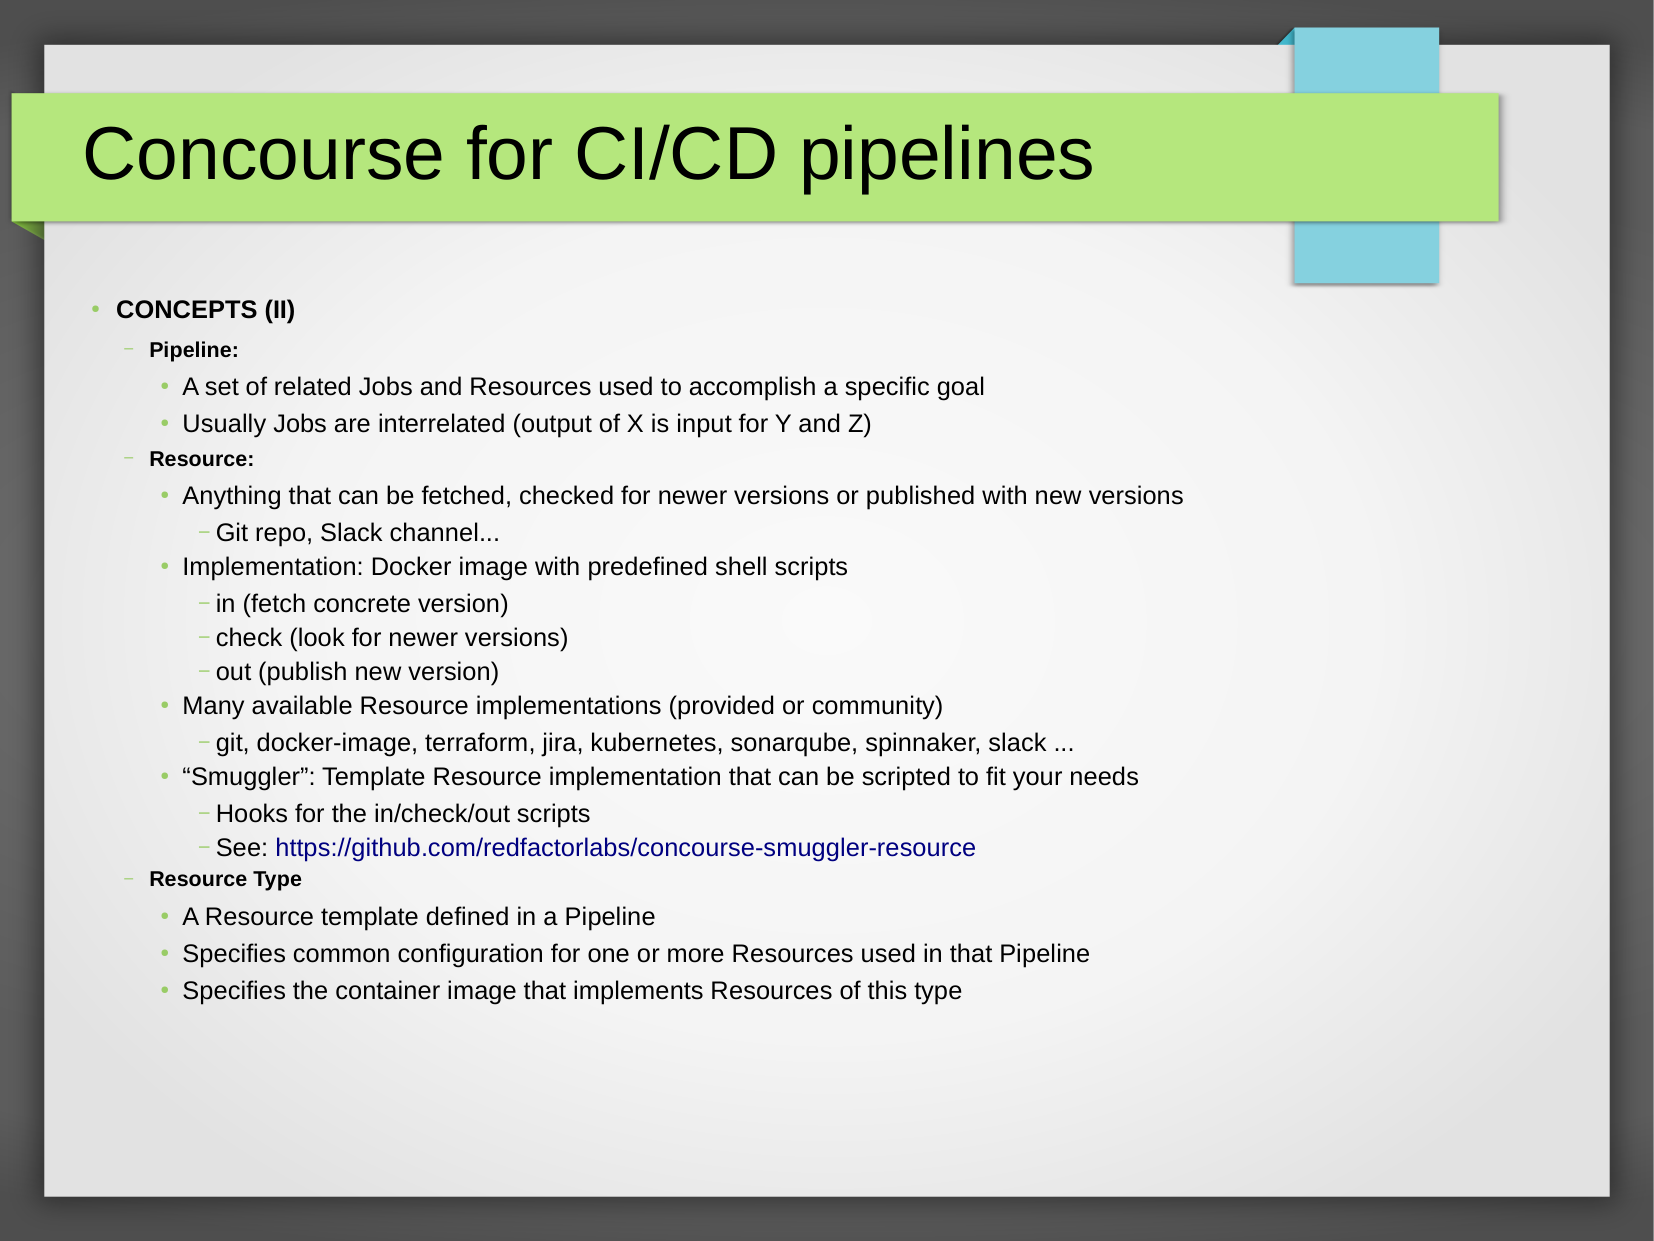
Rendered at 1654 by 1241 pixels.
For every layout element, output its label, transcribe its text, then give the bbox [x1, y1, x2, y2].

picture [0, 0, 1654, 1241]
list CONCEPTS (II) Pipeline: A set of related Jobs and Resources used to accomplish a specific goal Usually Jobs are interrelated (output of X is input for Y and Z) Resource: Anything that can be fetched, checked for newer versions or published with new versions Git repo, Slack channel... Implementation: Docker image with predefined shell scripts in (fetch concrete version) check (look for newer versions) out (publish new version) Many available Resource implementations (provided or community) git, docker-image, terraform, jira, kubernetes, sonarqube, spinnaker, slack ... “Smuggler”: Template Resource implementation that can be scripted to fit your needs Hooks for the in/check/out scripts See: https://github.com/redfactorlabs/concourse-smuggler-resource Resource Type A Resource template defined in a Pipeline Specifies common configuration for one or more Resources used in that Pipeline Specifies the container image that implements Resources of this type [82, 295, 1571, 1015]
title Concourse for CI/CD pipelines [82, 94, 1264, 213]
